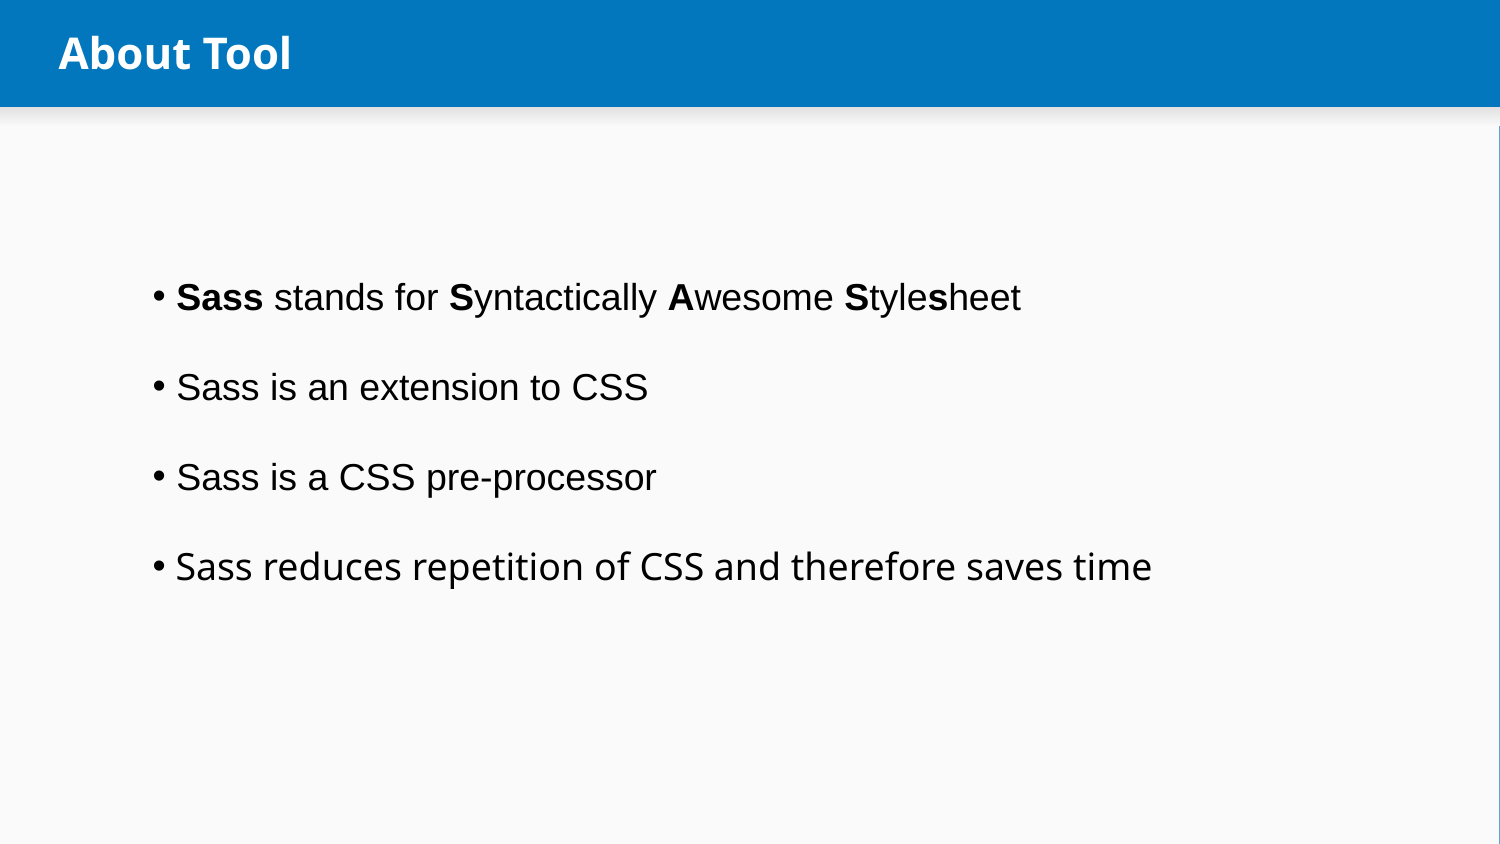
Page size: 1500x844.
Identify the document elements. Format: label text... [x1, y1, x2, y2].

text_box About Tool [43, 3, 1492, 102]
text_box Sass stands for Syntactically Awesome Stylesheet Sass is an extension to CSS Sass is a CSS pre-processor Sass reduces repetition of CSS and therefore saves time [138, 265, 1467, 596]
